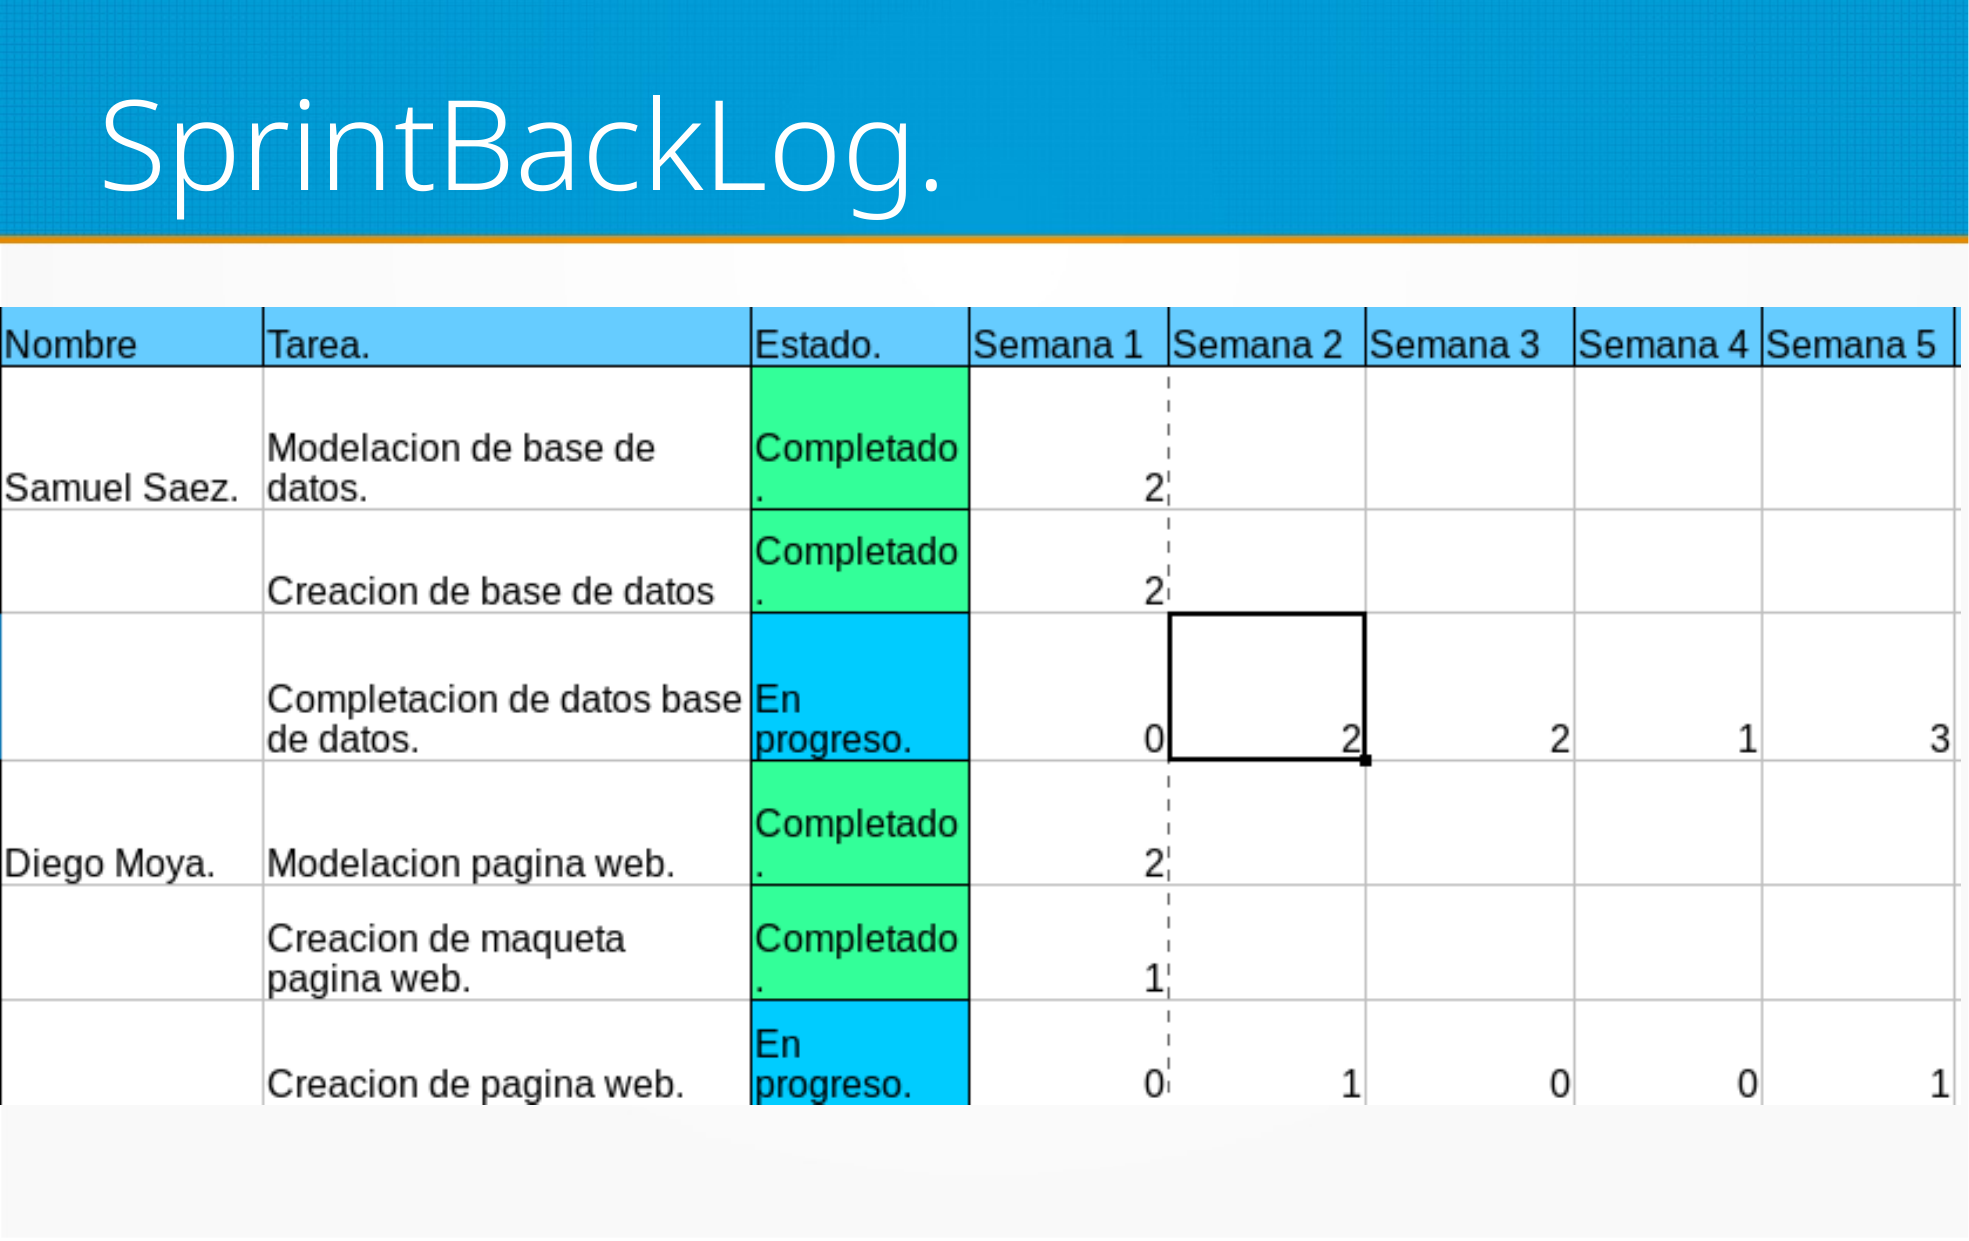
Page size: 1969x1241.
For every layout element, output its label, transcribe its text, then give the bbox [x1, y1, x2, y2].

title SprintBackLog. [98, 19, 1870, 227]
picture [0, 233, 1969, 1241]
